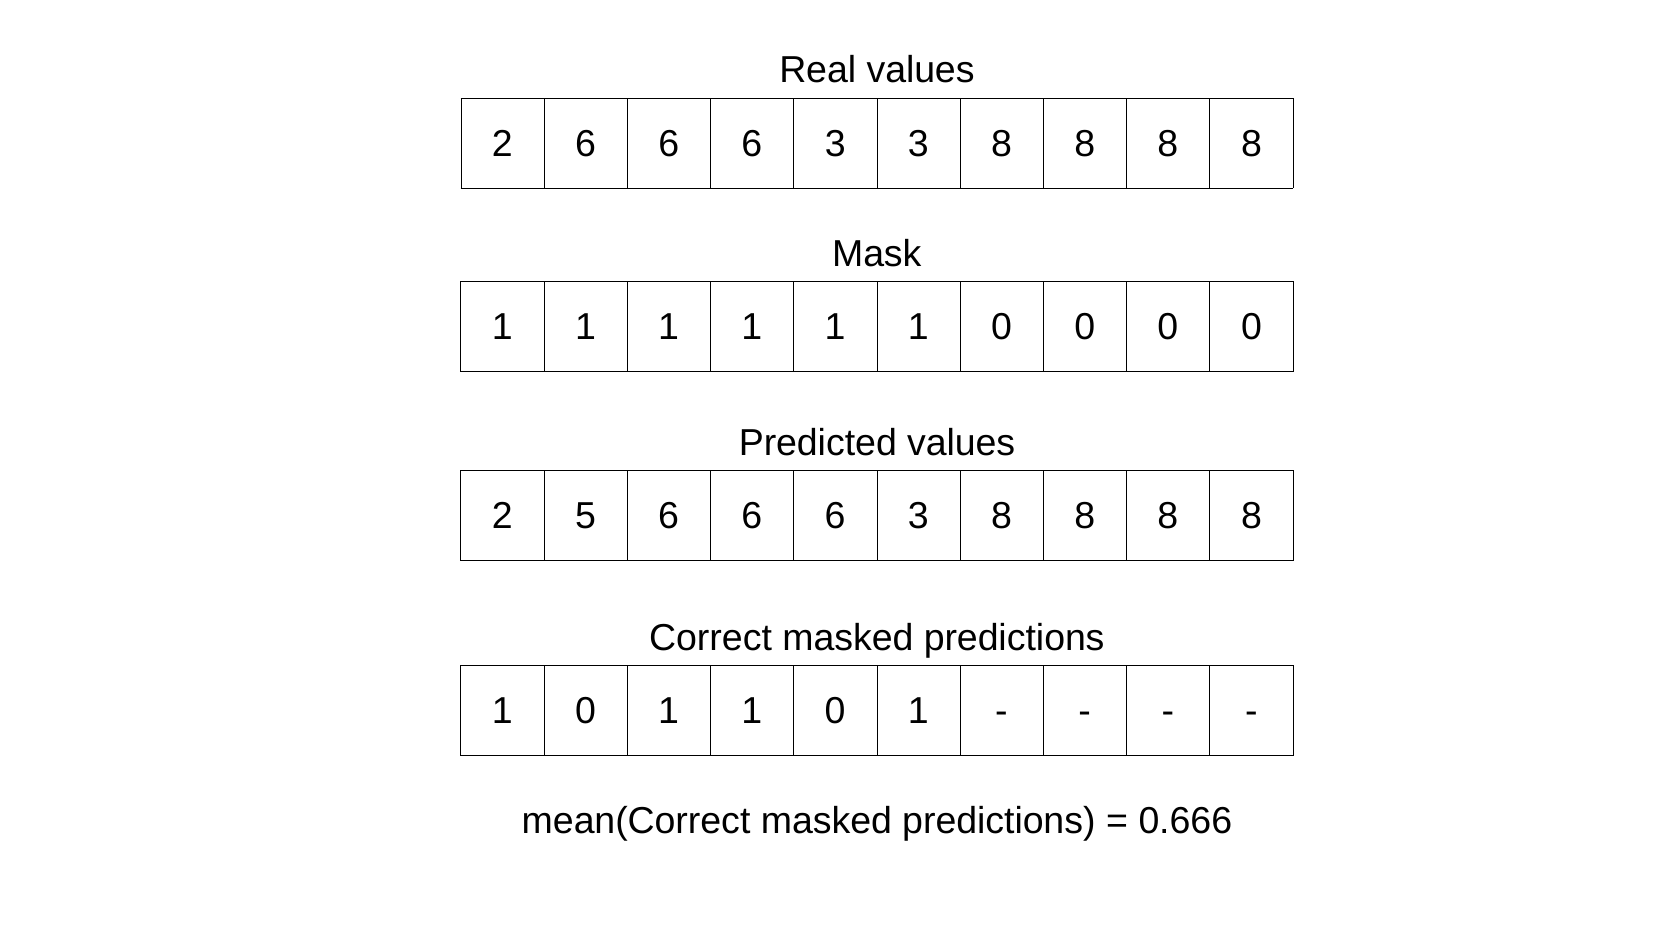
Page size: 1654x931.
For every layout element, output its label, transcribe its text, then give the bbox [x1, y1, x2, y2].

text_box mean(Correct masked predictions) = 0.666 [506, 791, 1248, 849]
table_header 0 [794, 666, 877, 755]
table_header 6 [545, 99, 627, 188]
table_header 8 [1127, 99, 1209, 188]
table_header 8 [1044, 471, 1126, 560]
table_header 8 [961, 99, 1043, 188]
table_header - [961, 666, 1043, 755]
text_box Predicted values [723, 413, 1031, 471]
table_header 1 [711, 282, 793, 371]
table_header 1 [628, 282, 710, 371]
table_header 1 [878, 666, 960, 755]
table_header 6 [628, 99, 710, 188]
table_header 1 [461, 282, 544, 371]
table_header 6 [711, 99, 793, 188]
table_header 0 [1127, 282, 1209, 371]
table_header - [1044, 666, 1126, 755]
table_header 2 [462, 99, 544, 188]
table_header 0 [1044, 282, 1126, 371]
table_header 6 [794, 471, 877, 560]
table_header 1 [545, 282, 627, 371]
table_header 8 [1210, 471, 1293, 560]
table_header 1 [461, 666, 544, 755]
table_header 0 [545, 666, 627, 755]
text_box Correct masked predictions [634, 608, 1120, 666]
text_box Mask [817, 224, 937, 282]
table_header 8 [1210, 99, 1293, 188]
table_header 8 [1127, 471, 1209, 560]
table_header 8 [961, 471, 1043, 560]
table_header 0 [1210, 282, 1293, 371]
table_header 3 [878, 471, 960, 560]
table_header 5 [545, 471, 627, 560]
table_header - [1127, 666, 1209, 755]
table_header 0 [961, 282, 1043, 371]
table_header 8 [1044, 99, 1126, 188]
table_header 6 [711, 471, 793, 560]
table_header - [1210, 666, 1293, 755]
table_header 6 [628, 471, 710, 560]
table_header 1 [878, 282, 960, 371]
table_header 1 [794, 282, 877, 371]
table_header 1 [628, 666, 710, 755]
text_box Real values [764, 41, 990, 99]
table_header 2 [461, 471, 544, 560]
table_header 3 [878, 99, 960, 188]
table_header 1 [711, 666, 793, 755]
table_header 3 [794, 99, 877, 188]
